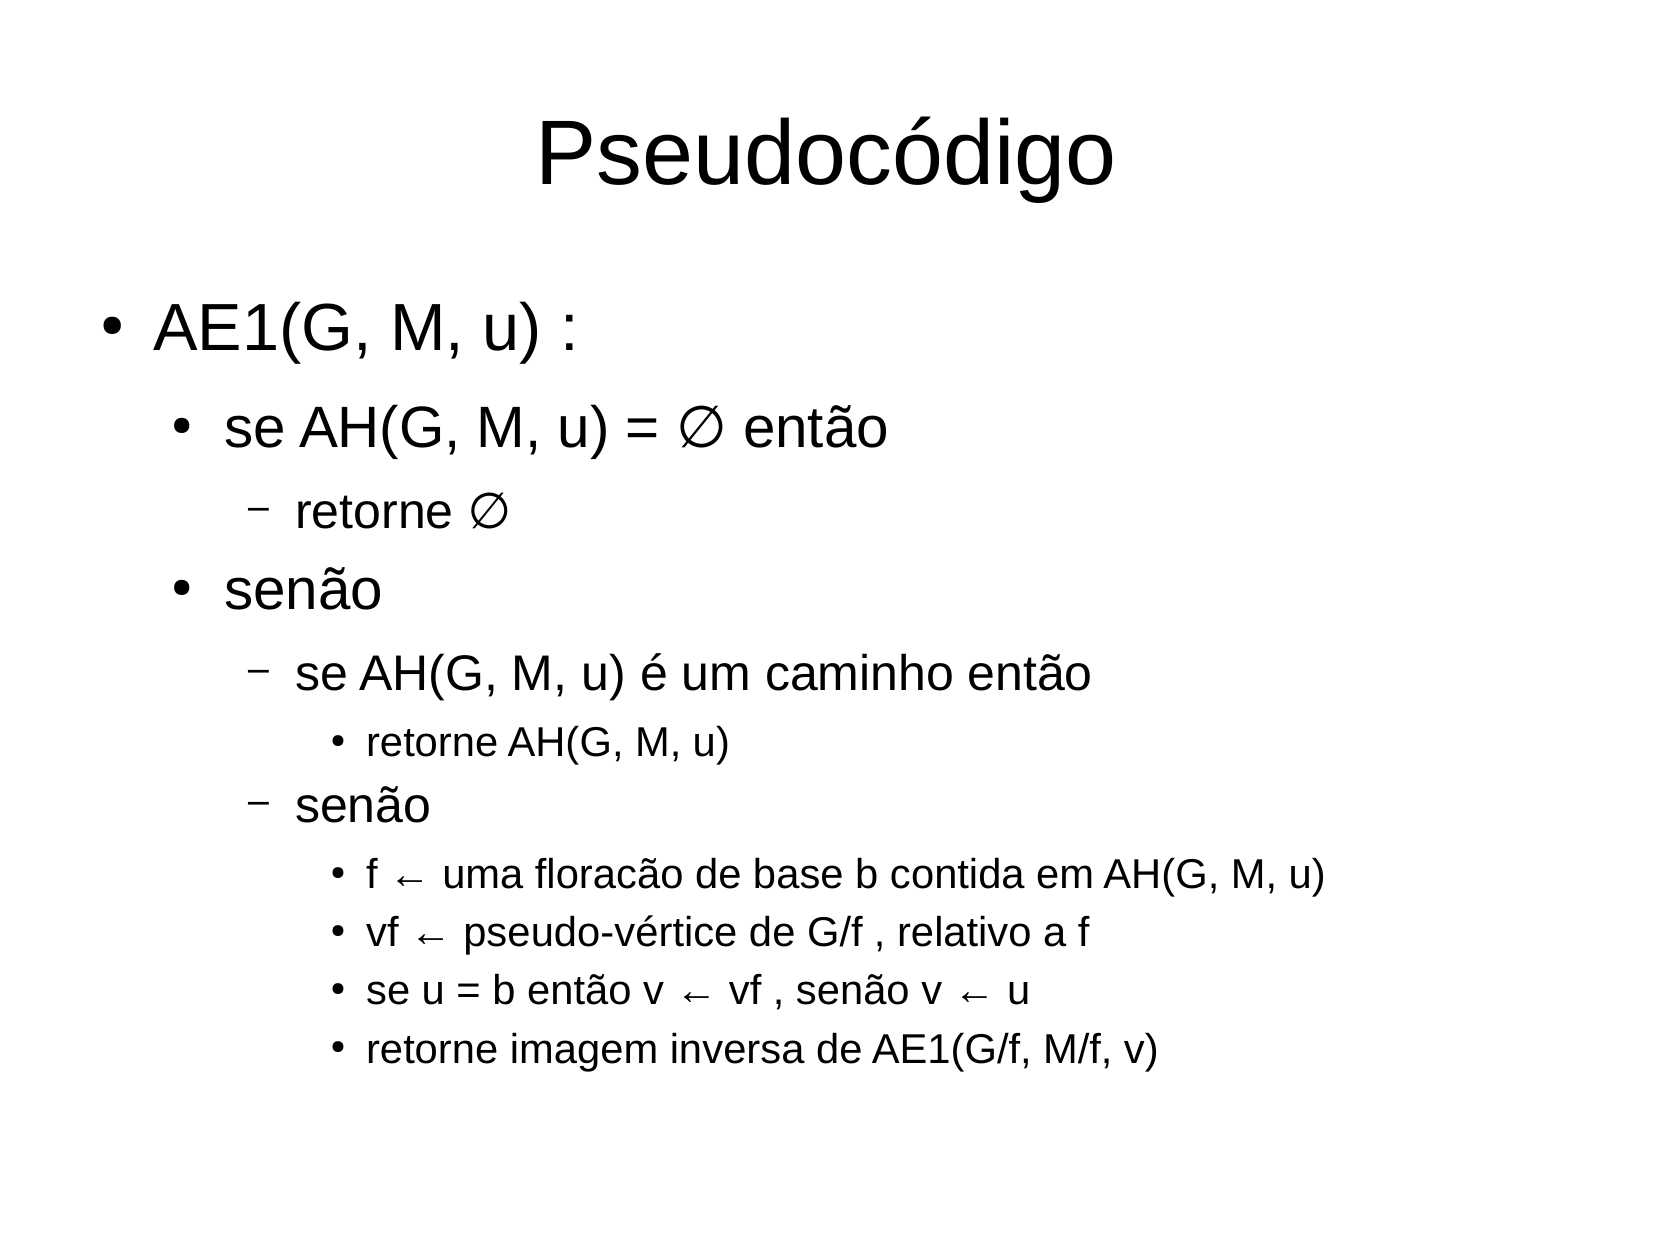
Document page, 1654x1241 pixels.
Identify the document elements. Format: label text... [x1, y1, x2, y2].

title Pseudocódigo [82, 49, 1571, 257]
list AE1(G, M, u) : se AH(G, M, u) = ∅ então retorne ∅ senão se AH(G, M, u) é um caminho então retorne AH(G, M, u) senão f ← uma floracão de base b contida em AH(G, M, u) vf ← pseudo-vértice de G/f , relativo a f se u = b então v ← vf , senão v ← u retorne imagem inversa de AE1(G/f, M/f, v) [82, 290, 1571, 1109]
